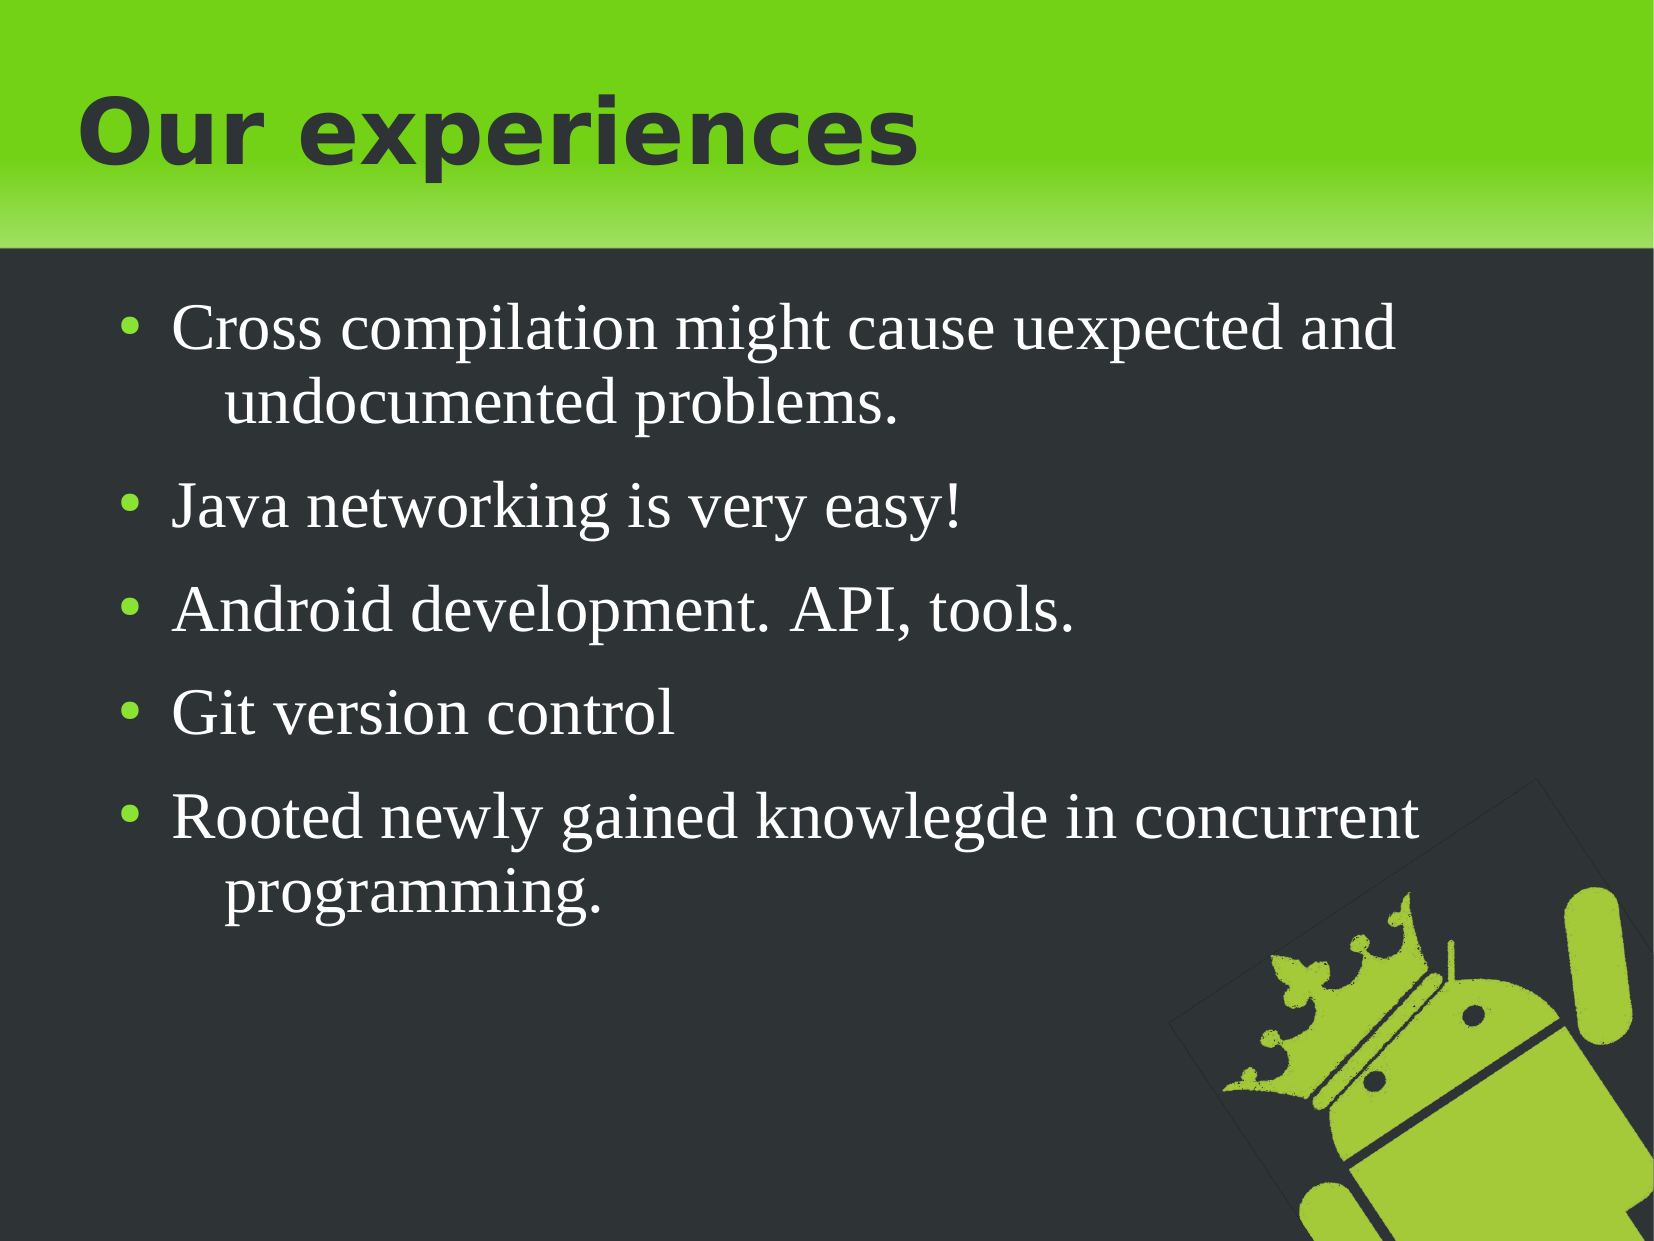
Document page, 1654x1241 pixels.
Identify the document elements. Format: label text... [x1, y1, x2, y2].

list Cross compilation might cause uexpected and undocumented problems. Java networking is very easy! Android development. API, tools. Git version control Rooted newly gained knowlegde in concurrent programming. [82, 290, 1571, 1109]
title Our experiences [76, 29, 1565, 237]
picture [0, 0, 1654, 1241]
